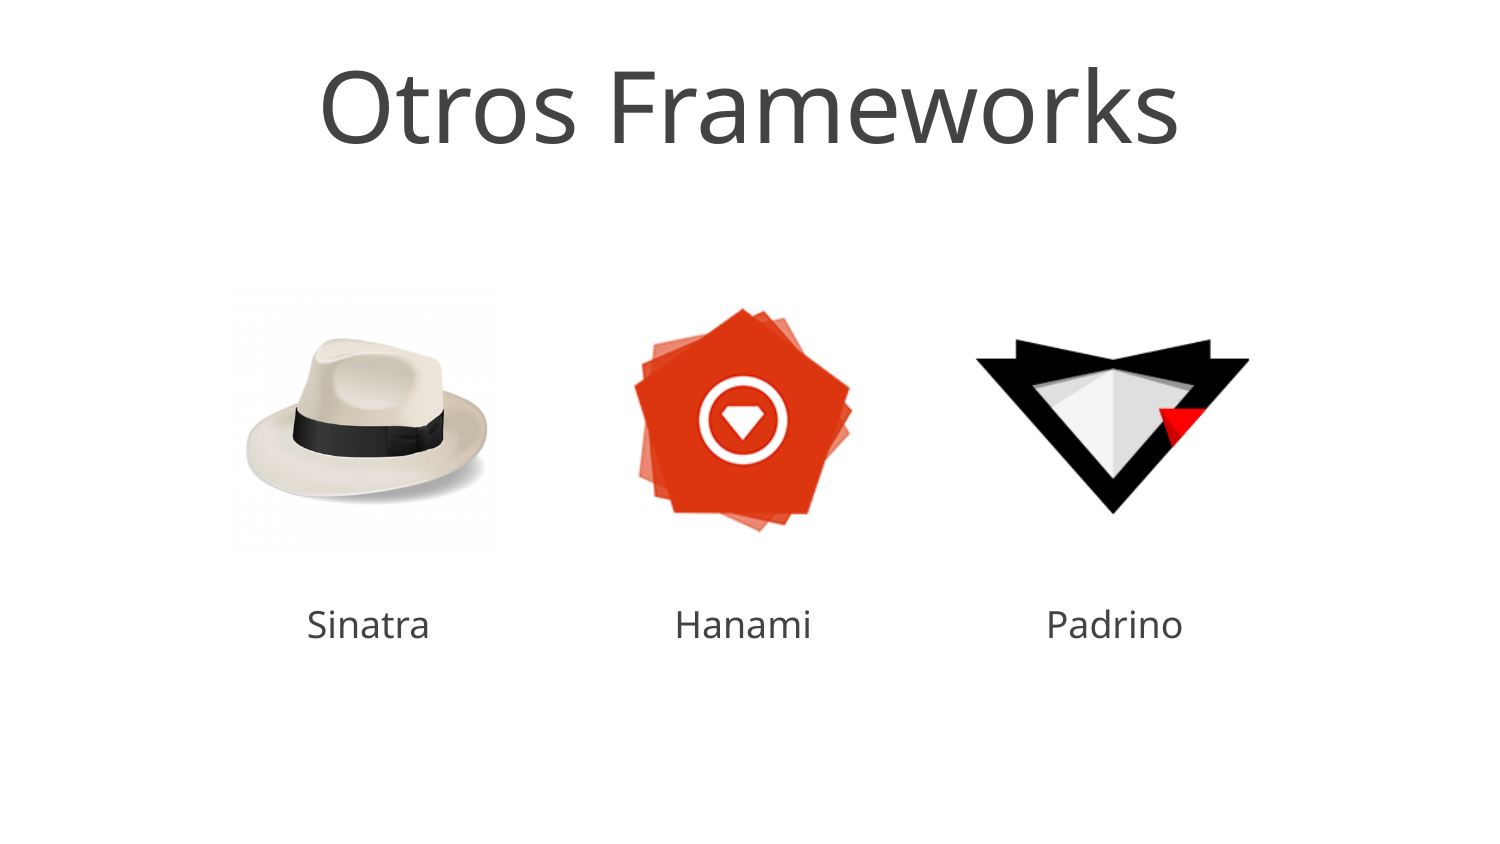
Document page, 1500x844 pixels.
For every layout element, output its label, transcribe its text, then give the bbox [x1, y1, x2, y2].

picture [626, 303, 861, 538]
text_box Padrino [973, 585, 1257, 663]
picture [232, 286, 501, 555]
text_box Sinatra [226, 585, 511, 663]
picture [956, 312, 1273, 530]
text_box Otros Frameworks [74, 33, 1425, 175]
text_box Hanami [601, 585, 886, 663]
